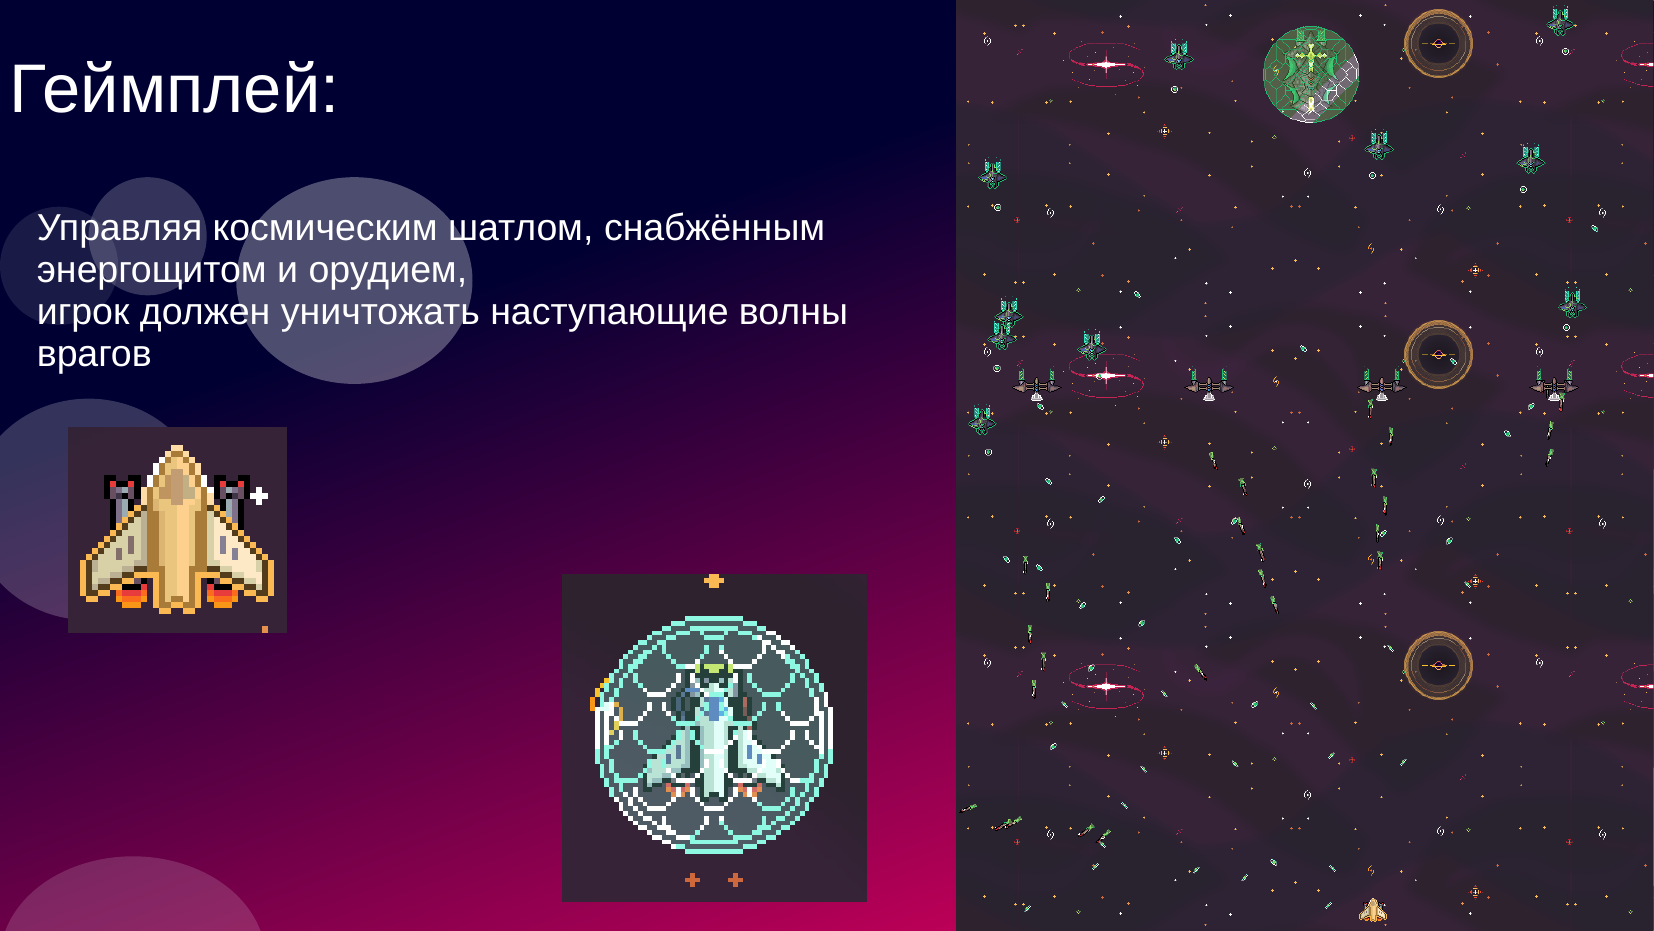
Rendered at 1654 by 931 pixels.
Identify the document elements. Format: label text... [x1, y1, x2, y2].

title Геймплей: [9, 11, 355, 167]
text_box Управляя космическим шатлом, снабжённым энергощитом и орудием, игрок должен уничтожать наступающие волны врагов [22, 199, 934, 383]
picture [562, 574, 867, 902]
picture [956, 0, 1654, 931]
picture [68, 427, 287, 633]
